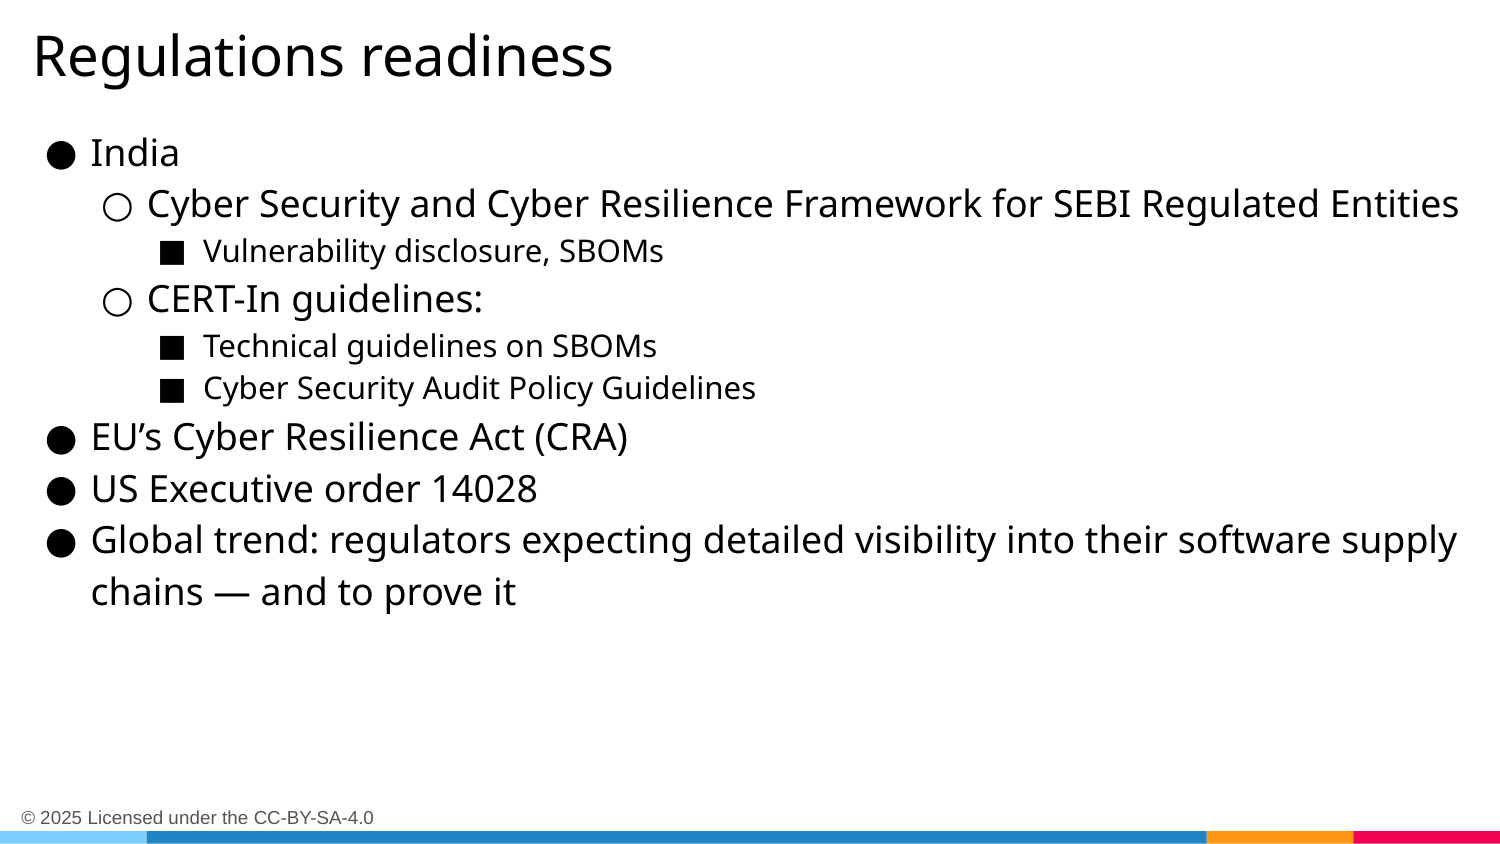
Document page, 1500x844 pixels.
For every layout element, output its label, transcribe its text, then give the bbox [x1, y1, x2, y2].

list India Cyber Security and Cyber Resilience Framework for SEBI Regulated Entities Vulnerability disclosure, SBOMs CERT-In guidelines: Technical guidelines on SBOMs Cyber Security Audit Policy Guidelines EU’s Cyber Resilience Act (CRA) US Executive order 14028 Global trend: regulators expecting detailed visibility into their software supply chains — and to prove it [23, 110, 1487, 803]
title Regulations readiness [21, 15, 1354, 100]
